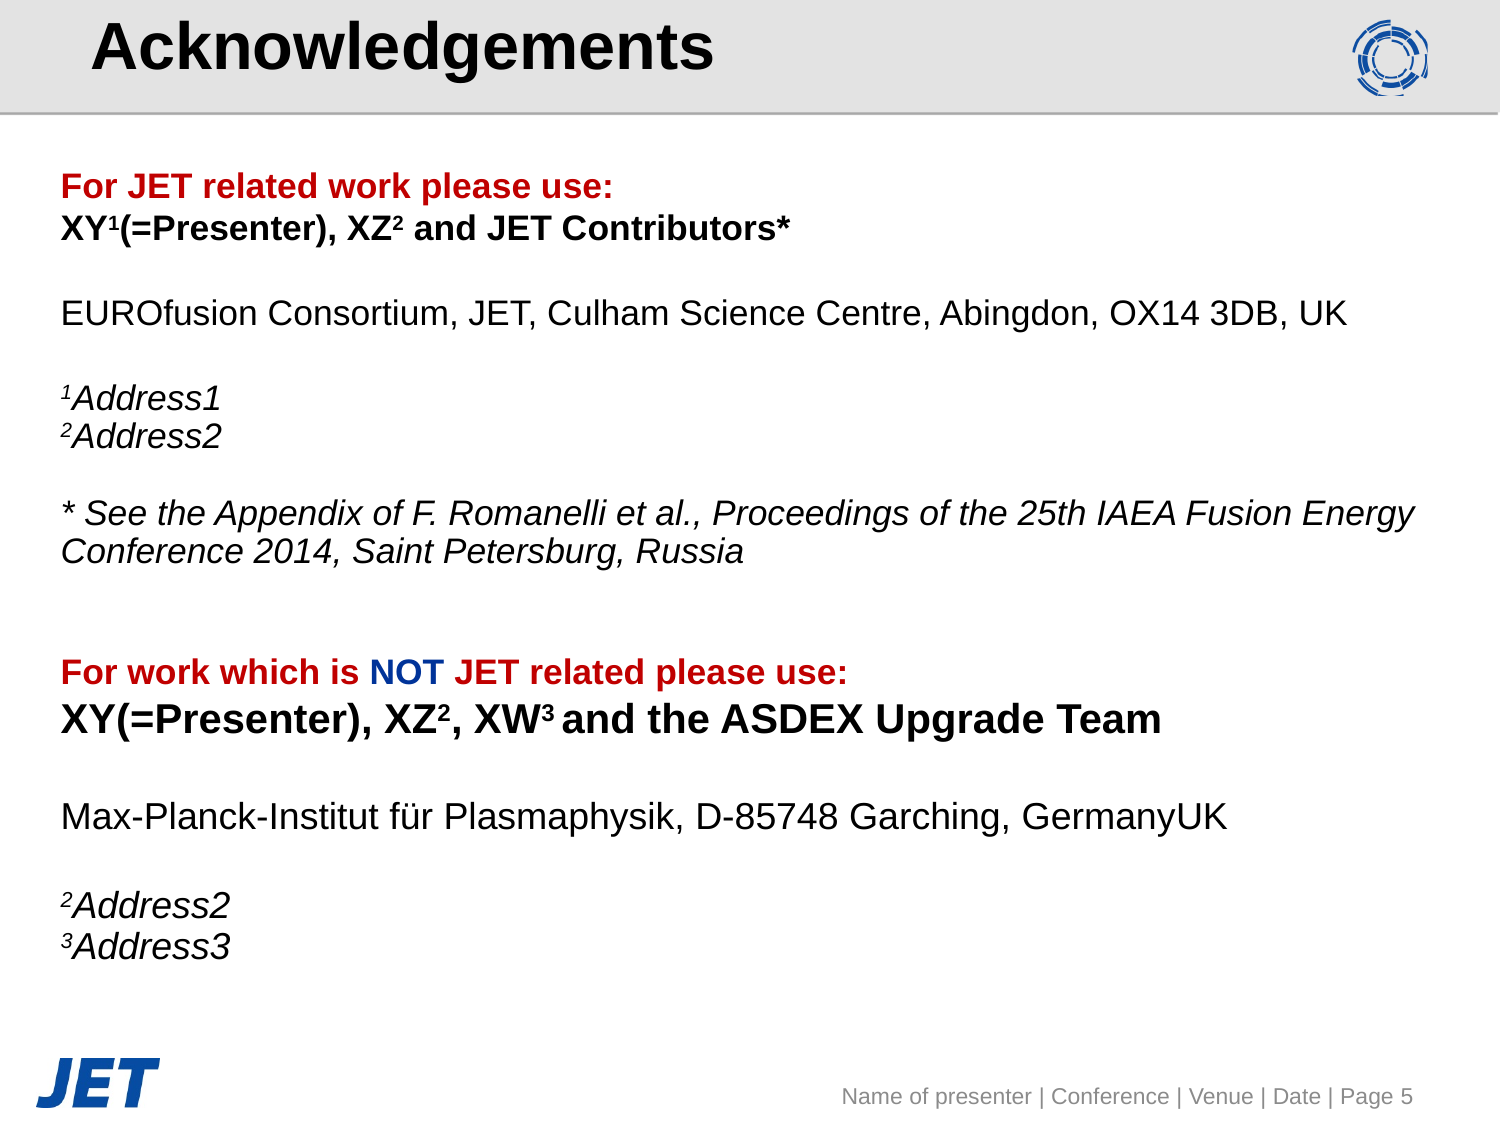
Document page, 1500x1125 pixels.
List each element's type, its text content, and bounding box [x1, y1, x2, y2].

picture [36, 1058, 160, 1108]
text_box For JET related work please use: XY1(=Presenter), XZ2 and JET Contributors* EUROfusion Consortium, JET, Culham Science Centre, Abingdon, OX14 3DB, UK 1Address1 2Address2 * See the Appendix of F. Romanelli et al., Proceedings of the 25th IAEA Fusion Energy Conference 2014, Saint Petersburg, Russia [53, 155, 1483, 579]
title Acknowledgements [75, 12, 1313, 88]
footer Name of presenter | Conference | Venue | Date | Page <number> [76, 1073, 1429, 1118]
text_box For work which is NOT JET related please use: XY(=Presenter), XZ2, XW3 and the ASDEX Upgrade Team Max-Planck-Institut für Plasmaphysik, D-85748 Garching, GermanyUK 2Address2 3Address3 [53, 642, 1483, 976]
